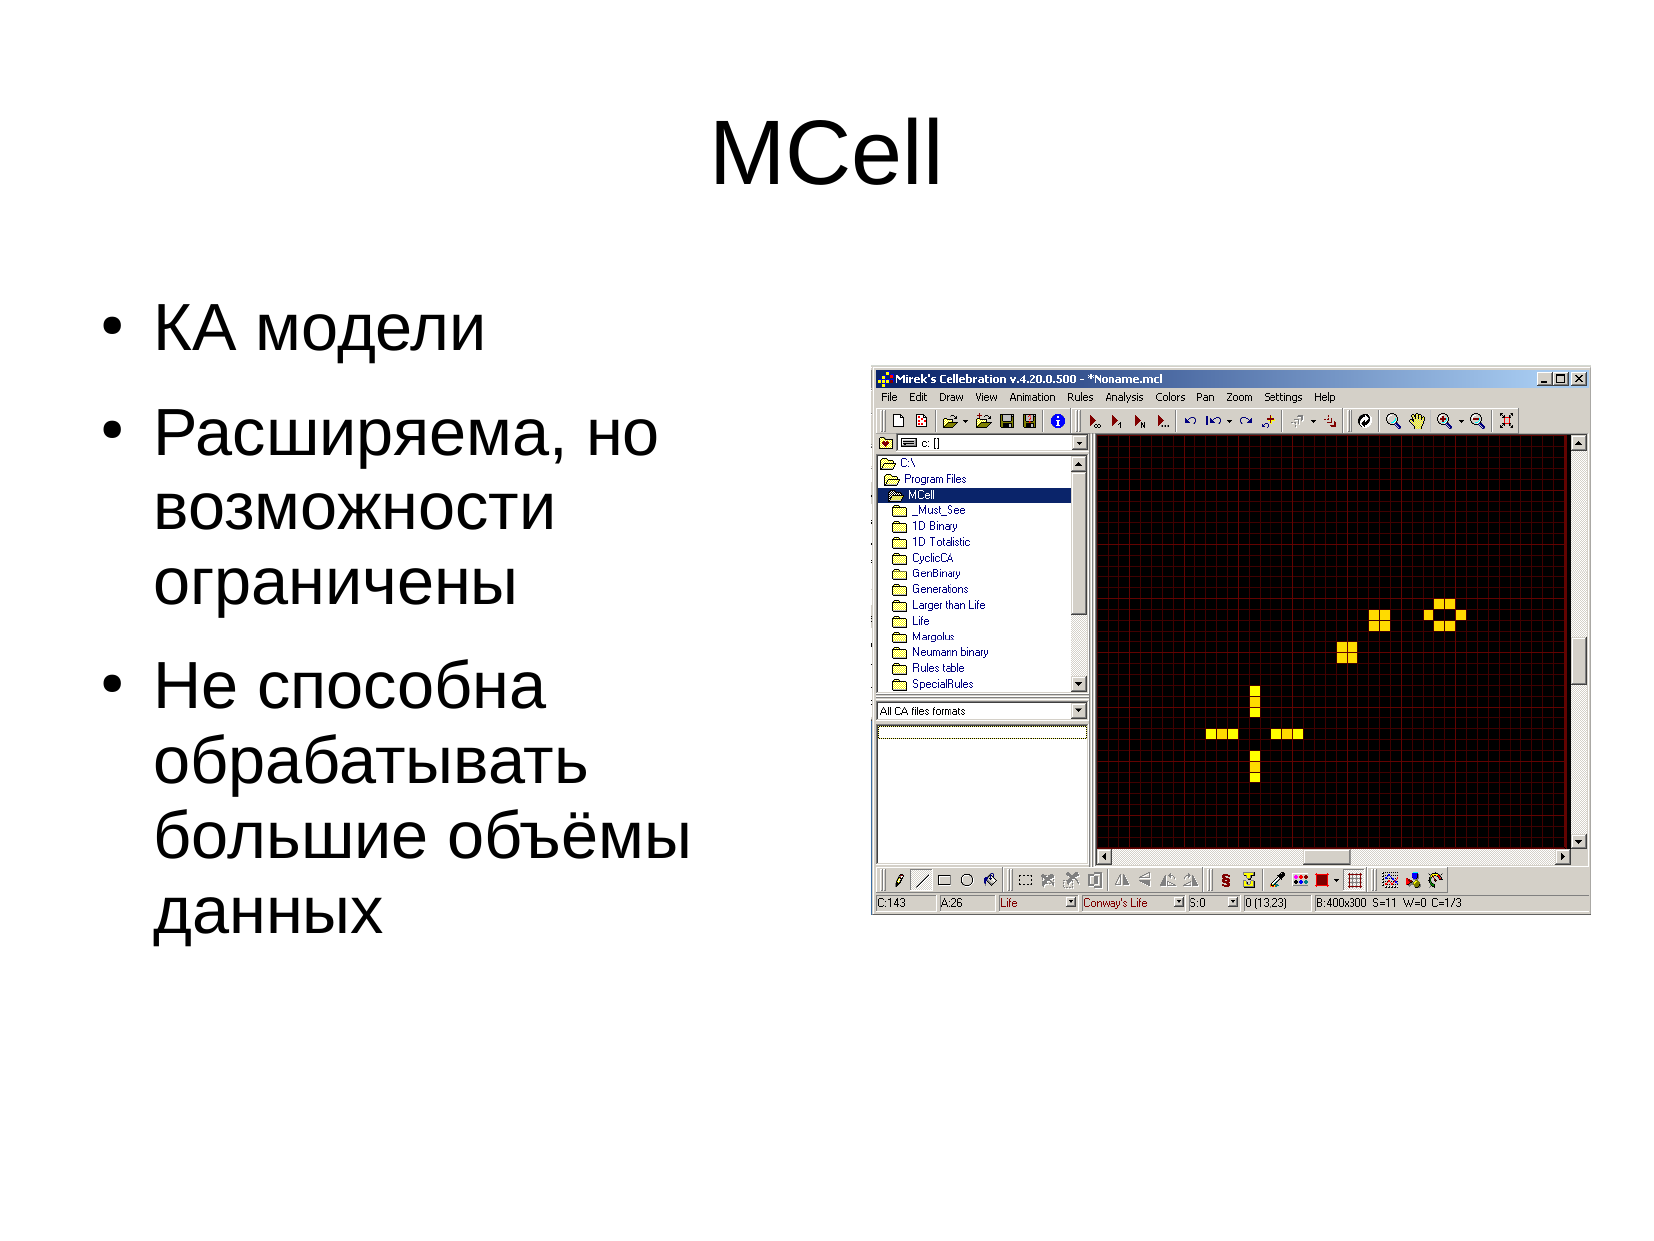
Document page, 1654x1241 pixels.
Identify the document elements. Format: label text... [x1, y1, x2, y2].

list КА модели Расширяема, но возможности ограничены Не способна обрабатывать большие объёмы данных [82, 290, 826, 1010]
title MCell [82, 49, 1571, 257]
picture [871, 365, 1591, 916]
